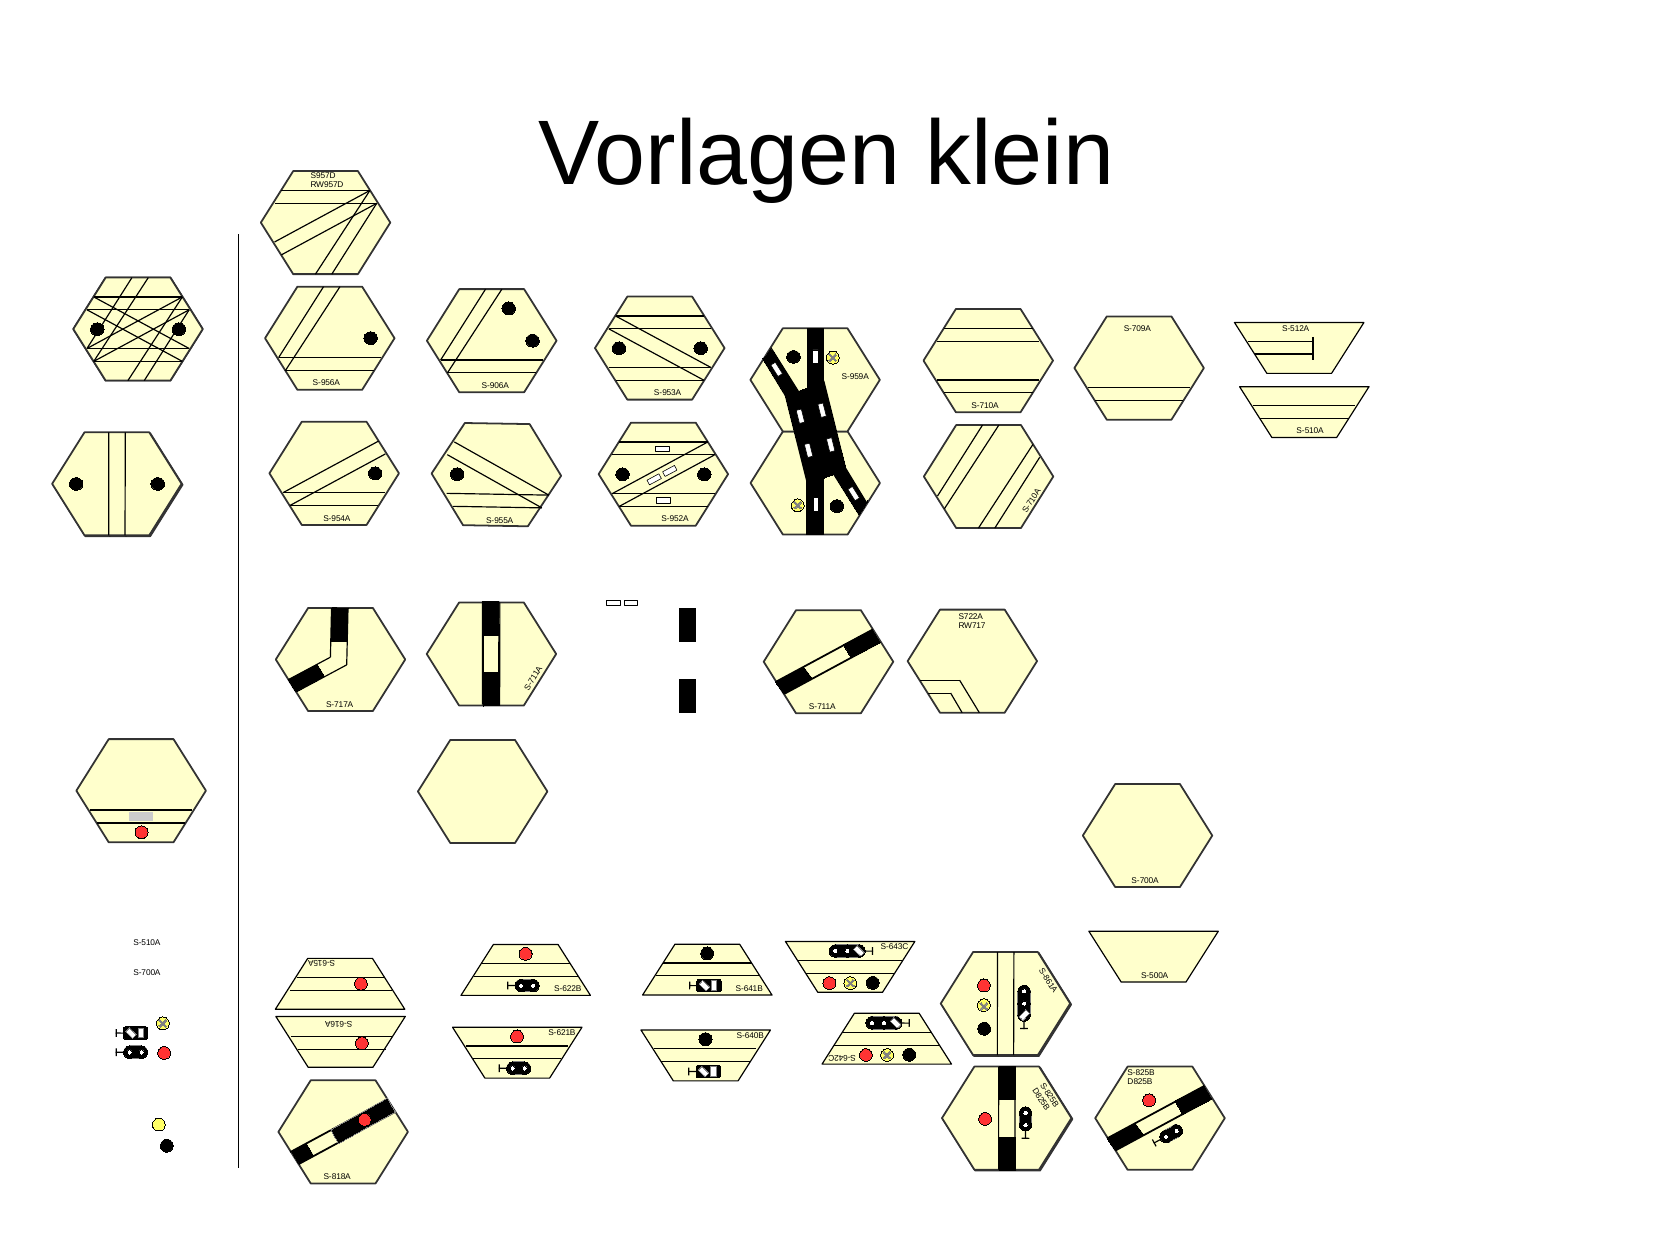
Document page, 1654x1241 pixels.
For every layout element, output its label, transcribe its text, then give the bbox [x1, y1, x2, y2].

text_box [269, 421, 379, 505]
text_box [122, 277, 147, 296]
text_box [167, 340, 185, 348]
text_box S-500A [1125, 962, 1184, 989]
text_box [907, 609, 1038, 713]
text_box [108, 310, 123, 324]
text_box [1082, 784, 1213, 888]
text_box [426, 289, 484, 372]
text_box [130, 298, 177, 309]
text_box [524, 496, 548, 506]
text_box [529, 509, 540, 525]
text_box S-861A [1021, 949, 1076, 1013]
text_box [999, 1066, 1073, 1171]
text_box [288, 441, 399, 525]
text_box [750, 328, 880, 535]
text_box [624, 599, 638, 606]
text_box [164, 300, 179, 309]
text_box [923, 309, 1054, 413]
text_box [141, 331, 157, 343]
text_box [154, 334, 169, 348]
text_box [501, 602, 557, 706]
text_box S957D RW957D [295, 162, 360, 198]
text_box [333, 191, 391, 275]
text_box [157, 1046, 171, 1060]
text_box S-825B D825B [1112, 1059, 1183, 1095]
text_box [1239, 386, 1370, 438]
text_box [1074, 316, 1204, 420]
text_box [171, 310, 185, 318]
text_box [785, 941, 866, 960]
text_box [452, 1027, 571, 1079]
text_box [129, 362, 154, 381]
text_box S-955A [470, 507, 529, 534]
text_box S722A RW717 [943, 604, 1002, 639]
text_box [944, 425, 1033, 529]
text_box [642, 944, 760, 996]
text_box [615, 296, 705, 316]
text_box [289, 506, 307, 525]
text_box [141, 310, 172, 328]
text_box S-709A [1108, 316, 1167, 342]
text_box [76, 739, 206, 843]
text_box [998, 952, 1013, 1057]
text_box [156, 1016, 170, 1030]
text_box S-953A [638, 380, 697, 406]
text_box S-510A [1281, 418, 1340, 444]
text_box [980, 445, 1054, 529]
text_box [621, 317, 725, 380]
text_box [152, 1118, 166, 1131]
text_box [104, 331, 135, 348]
text_box [1095, 1066, 1225, 1170]
text_box S-717A [310, 691, 369, 718]
text_box [806, 974, 895, 993]
text_box [281, 220, 349, 275]
text_box [317, 207, 373, 275]
text_box [617, 455, 711, 493]
text_box [358, 204, 372, 212]
text_box [431, 423, 562, 526]
text_box [613, 329, 706, 367]
text_box [285, 371, 297, 390]
text_box [417, 739, 548, 844]
text_box [443, 289, 500, 359]
text_box [275, 1016, 393, 1068]
text_box S-906A [466, 372, 525, 399]
text_box [941, 1066, 998, 1171]
text_box S-825B D825B [1016, 1064, 1077, 1132]
text_box [123, 1026, 148, 1040]
text_box [447, 373, 466, 393]
text_box [160, 1139, 174, 1153]
text_box [288, 286, 395, 370]
text_box [138, 277, 182, 296]
text_box S-710A [956, 392, 1015, 419]
text_box [123, 1045, 148, 1059]
text_box S-642C [812, 1045, 872, 1071]
text_box [281, 286, 339, 357]
text_box [619, 507, 646, 526]
text_box S-621B [532, 1020, 591, 1046]
text_box [115, 298, 133, 309]
text_box [146, 362, 183, 381]
text_box S-959A [826, 364, 885, 390]
text_box S-818A [308, 1164, 379, 1190]
text_box [265, 286, 322, 370]
text_box S-616A [309, 1011, 368, 1037]
text_box [606, 599, 620, 606]
text_box [159, 353, 178, 361]
text_box S-954A [307, 505, 367, 532]
text_box [426, 602, 482, 706]
text_box [94, 277, 130, 296]
text_box S-615A [292, 950, 351, 977]
text_box [91, 310, 110, 318]
text_box S-952A [646, 506, 705, 532]
text_box [356, 371, 374, 390]
text_box [834, 1013, 940, 1045]
text_box [368, 1016, 406, 1036]
text_box [594, 316, 700, 400]
text_box [99, 298, 117, 306]
text_box [859, 1046, 952, 1065]
text_box [122, 339, 149, 348]
text_box [278, 1080, 408, 1180]
text_box [640, 1030, 759, 1081]
text_box [91, 340, 106, 348]
text_box [624, 442, 729, 511]
text_box [360, 174, 370, 190]
text_box [126, 323, 150, 336]
text_box [1234, 322, 1364, 374]
text_box [93, 362, 138, 381]
text_box S-640B [721, 1023, 780, 1049]
text_box [143, 349, 161, 361]
title Vorlagen klein [82, 49, 1571, 257]
text_box [1088, 931, 1219, 983]
text_box [697, 381, 704, 392]
text_box [923, 425, 997, 508]
text_box [52, 432, 109, 537]
text_box [482, 601, 500, 707]
text_box [598, 422, 708, 505]
text_box [350, 194, 366, 203]
text_box [460, 944, 579, 996]
text_box S-510A [117, 929, 176, 956]
text_box [763, 610, 894, 709]
text_box S-622B [538, 976, 597, 1002]
text_box [161, 297, 203, 361]
text_box [679, 608, 696, 642]
text_box [920, 681, 978, 713]
text_box [119, 316, 135, 328]
text_box S-643C [865, 933, 924, 960]
text_box S-711A [507, 647, 560, 710]
text_box [679, 679, 696, 713]
text_box [797, 960, 904, 973]
text_box [275, 607, 406, 712]
text_box [98, 349, 147, 361]
text_box [127, 310, 155, 319]
text_box [940, 952, 997, 1057]
text_box S-700A [1116, 868, 1175, 894]
text_box [110, 432, 125, 537]
text_box [98, 349, 113, 357]
text_box [126, 432, 183, 537]
text_box S-711A [793, 693, 864, 720]
text_box [73, 297, 115, 361]
text_box S-956A [297, 370, 356, 396]
text_box [1015, 952, 1072, 1057]
text_box S-700A [117, 959, 177, 985]
text_box [275, 958, 405, 1010]
text_box S-641B [720, 975, 779, 1002]
text_box [260, 171, 359, 255]
text_box [450, 289, 557, 391]
text_box S-512A [1266, 315, 1325, 342]
text_box S-710A [1005, 469, 1058, 533]
